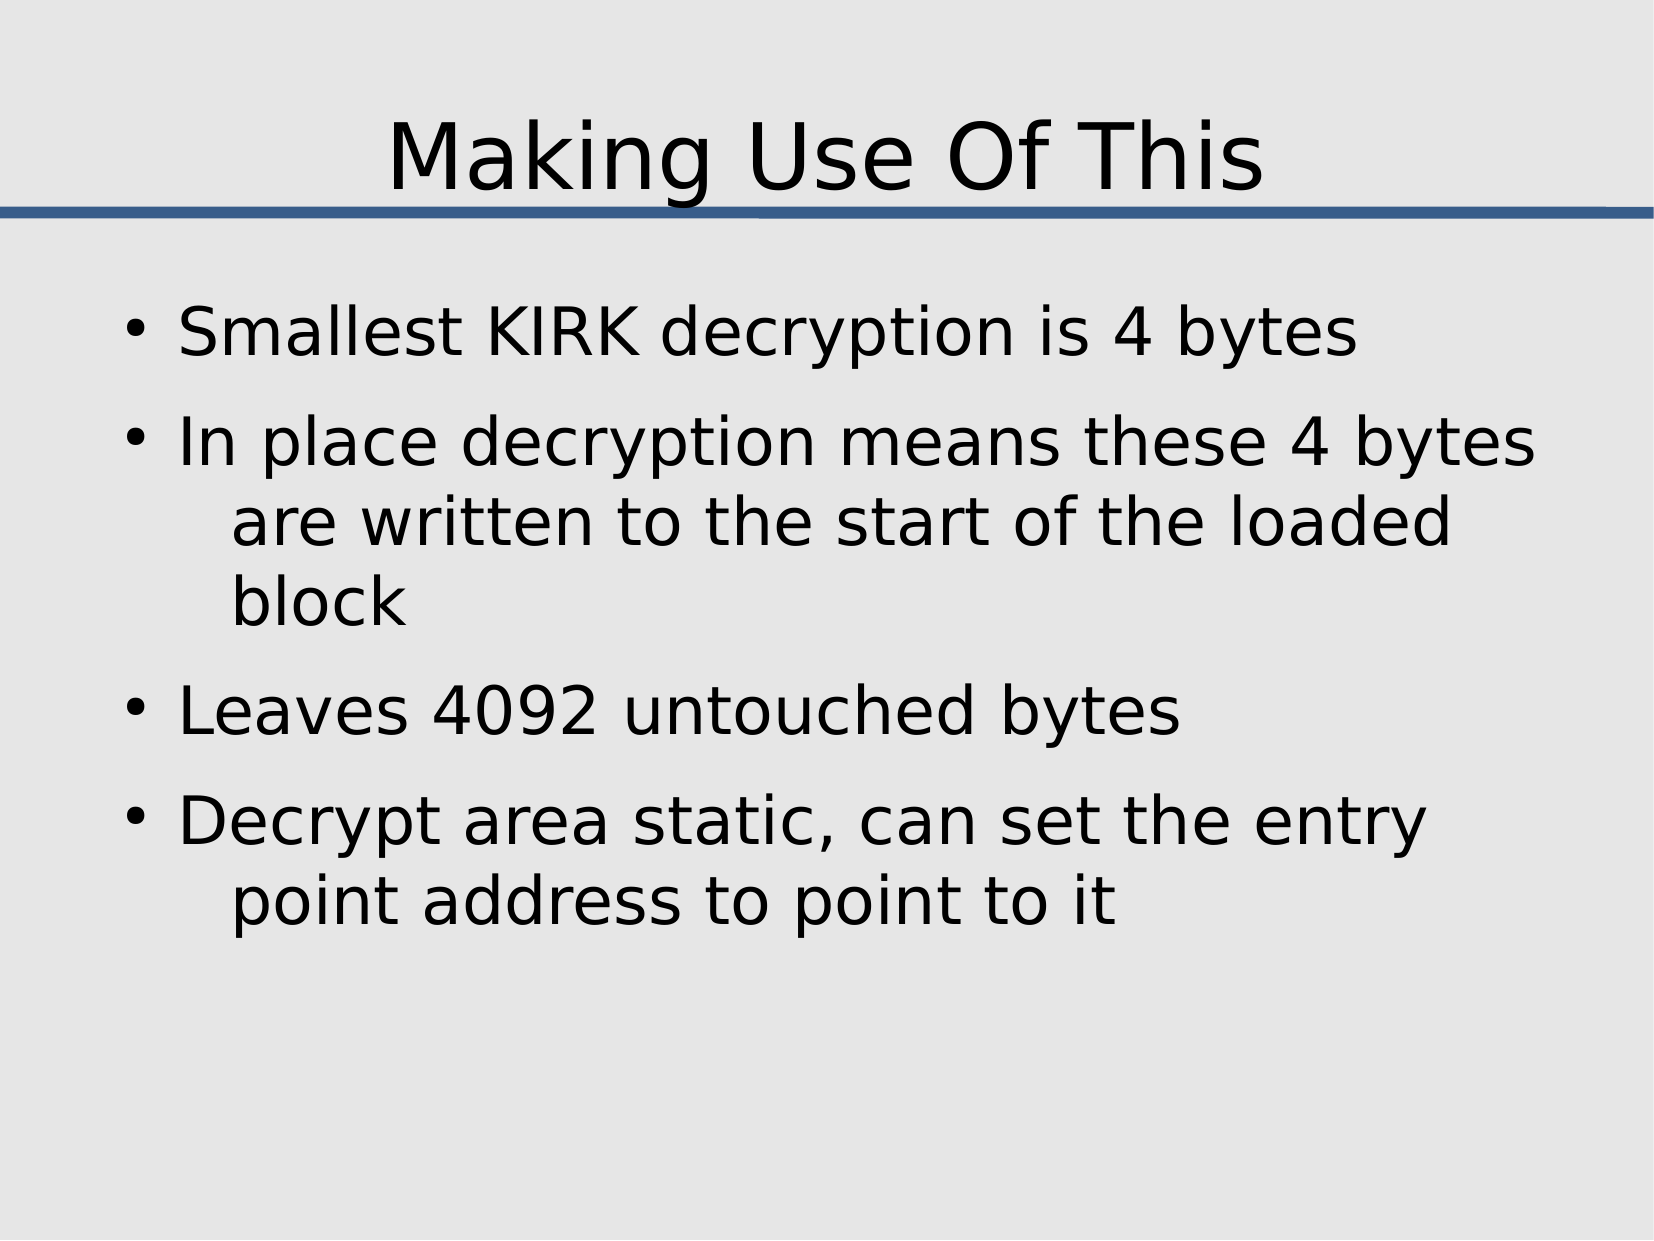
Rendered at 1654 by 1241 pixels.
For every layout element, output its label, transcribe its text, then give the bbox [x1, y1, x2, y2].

title Making Use Of This [82, 56, 1571, 250]
list Smallest KIRK decryption is 4 bytes In place decryption means these 4 bytes are written to the start of the loaded block Leaves 4092 untouched bytes Decrypt area static, can set the entry point address to point to it [88, 288, 1577, 1093]
